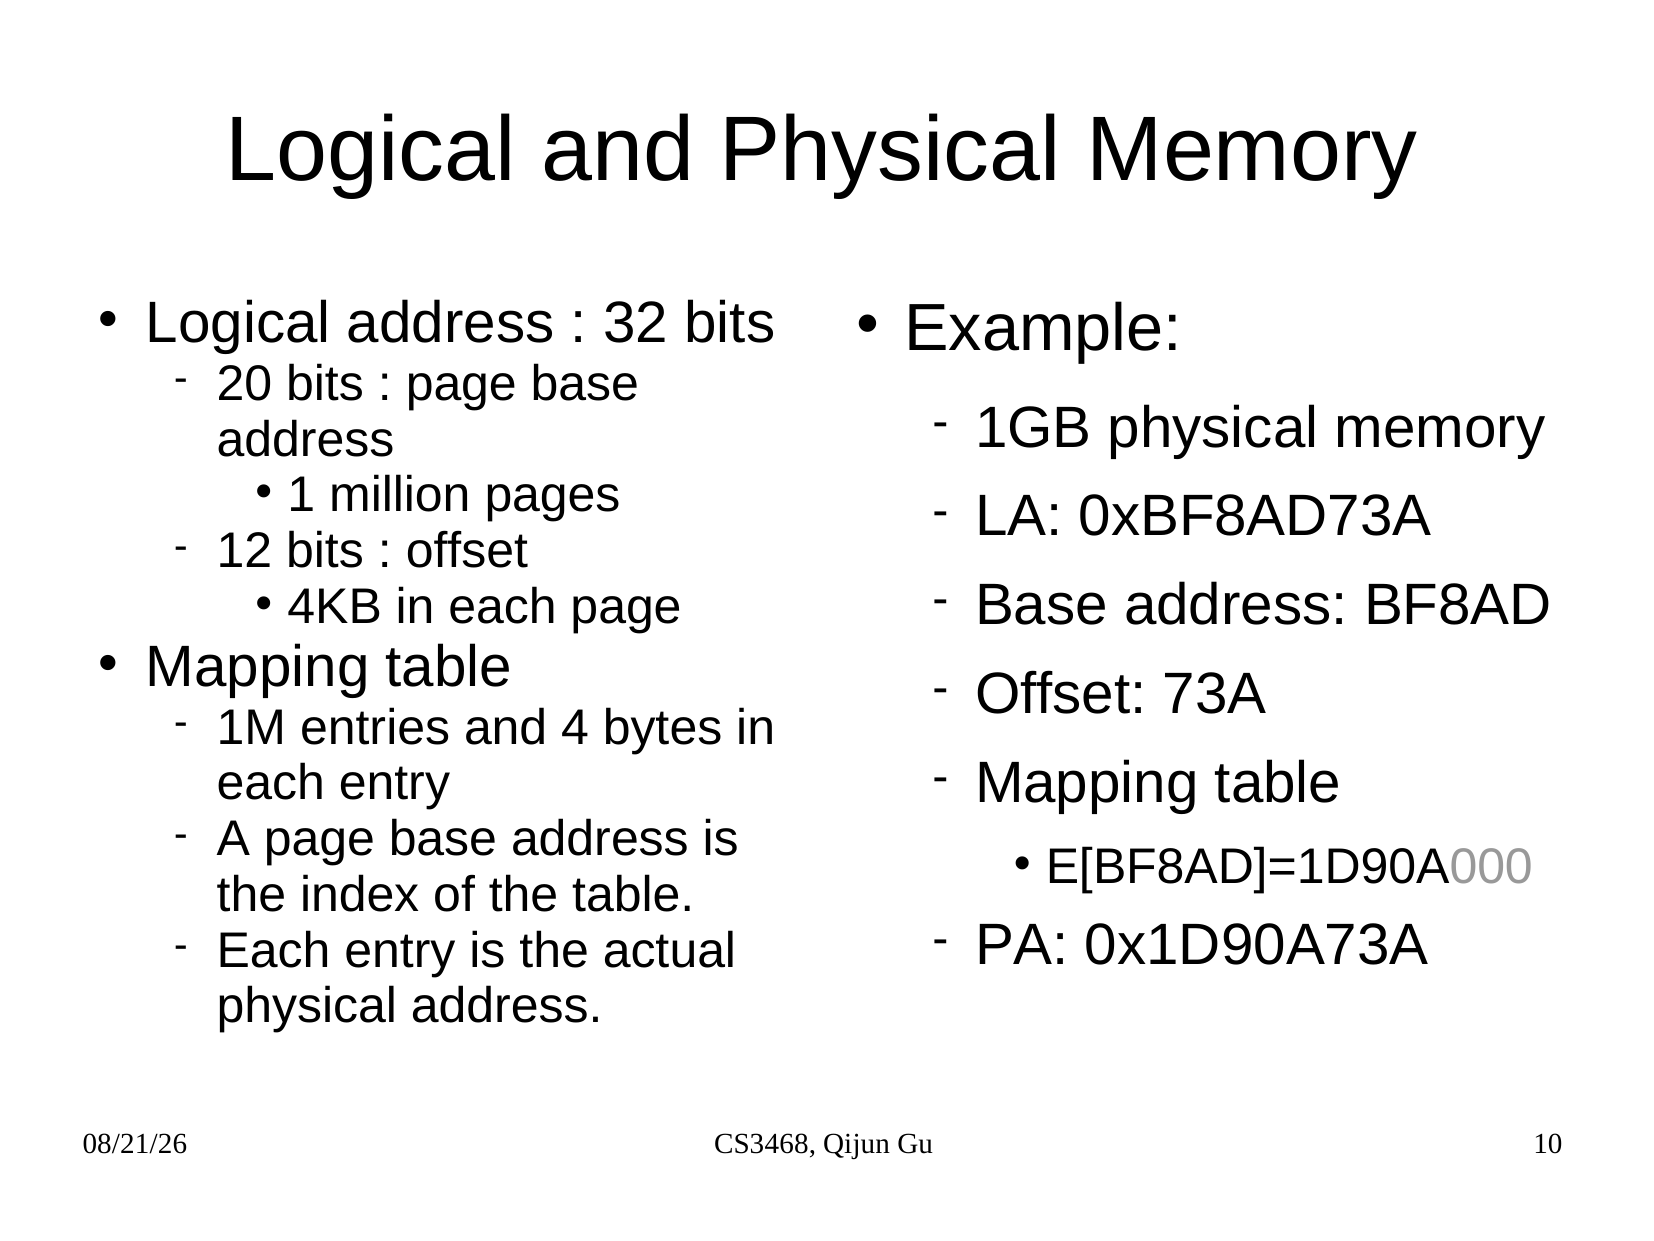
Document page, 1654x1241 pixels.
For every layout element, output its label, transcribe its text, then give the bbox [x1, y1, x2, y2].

title Logical and Physical Memory [82, 49, 1563, 249]
list Example: 1GB physical memory LA: 0xBF8AD73A Base address: BF8AD Offset: 73A Mapping table E[BF8AD]=1D90A000 PA: 0x1D90A73A [840, 290, 1564, 1087]
list Logical address : 32 bits 20 bits : page base address 1 million pages 12 bits : offset 4KB in each page Mapping table 1M entries and 4 bytes in each entry A page base address is the index of the table. Each entry is the actual physical address. [82, 290, 805, 1101]
